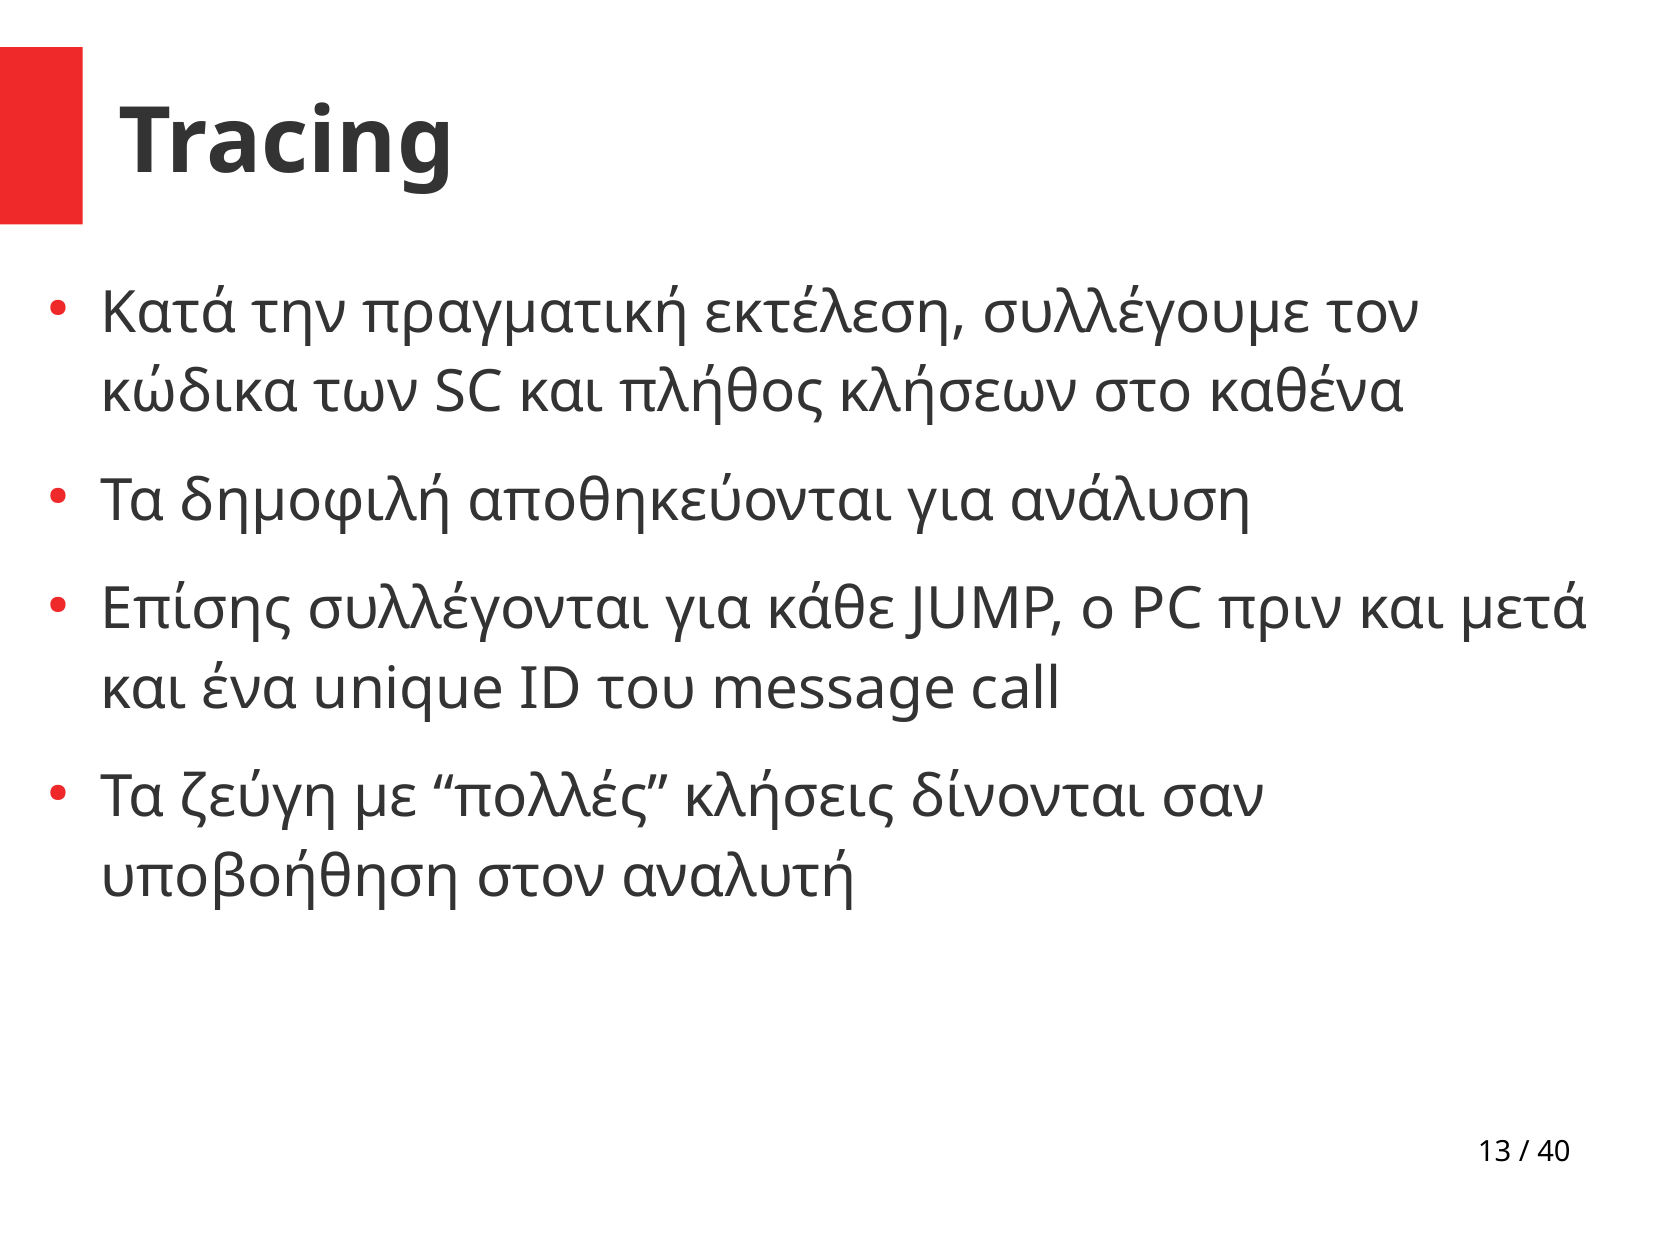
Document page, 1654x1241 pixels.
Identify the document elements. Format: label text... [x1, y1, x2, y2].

title Tracing [118, 33, 1571, 241]
list Κατά την πραγματική εκτέλεση, συλλέγουμε τον κώδικα των SC και πλήθος κλήσεων στο καθένα Τα δημοφιλή αποθηκεύονται για ανάλυση Επίσης συλλέγονται για κάθε JUMP, ο PC πριν και μετά και ένα unique ID του message call Τα ζεύγη με “πολλές” κλήσεις δίνονται σαν υποβοήθηση στον αναλυτή [30, 270, 1621, 856]
